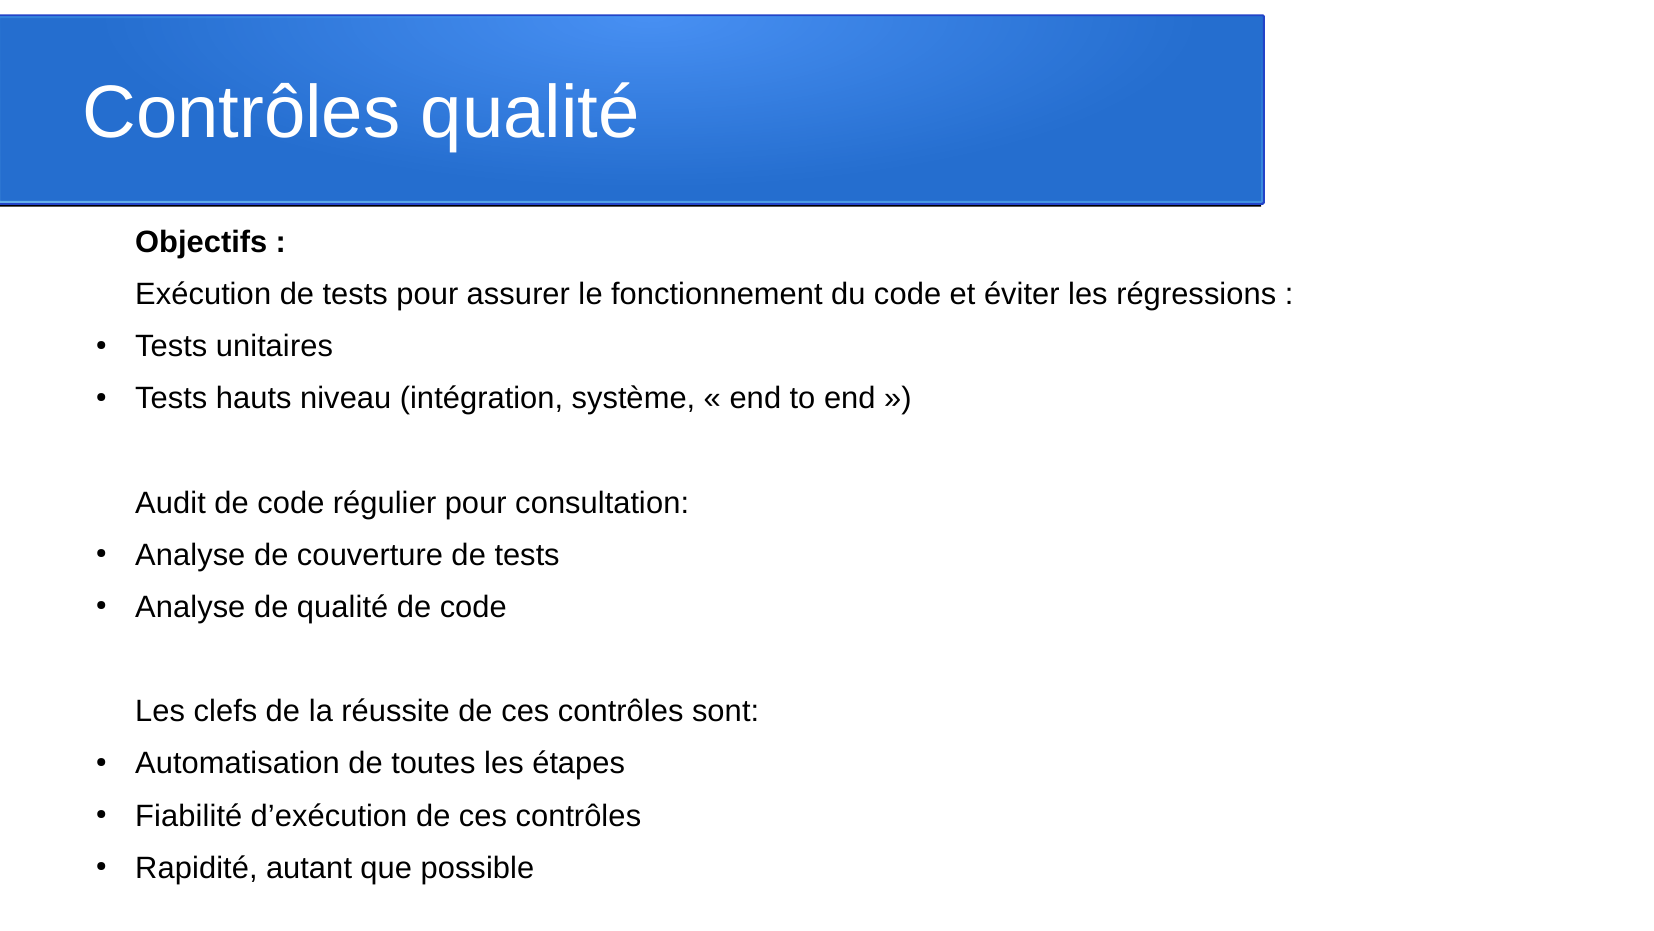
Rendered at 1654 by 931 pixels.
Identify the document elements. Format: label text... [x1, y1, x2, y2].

title Contrôles qualité [82, 35, 1235, 189]
list Objectifs : Exécution de tests pour assurer le fonctionnement du code et éviter les régressions : Tests unitaires Tests hauts niveau (intégration, système, « end to end ») Audit de code régulier pour consultation: Analyse de couverture de tests Analyse de qualité de code Les clefs de la réussite de ces contrôles sont: Automatisation de toutes les étapes Fiabilité d’exécution de ces contrôles Rapidité, autant que possible [82, 224, 1630, 886]
